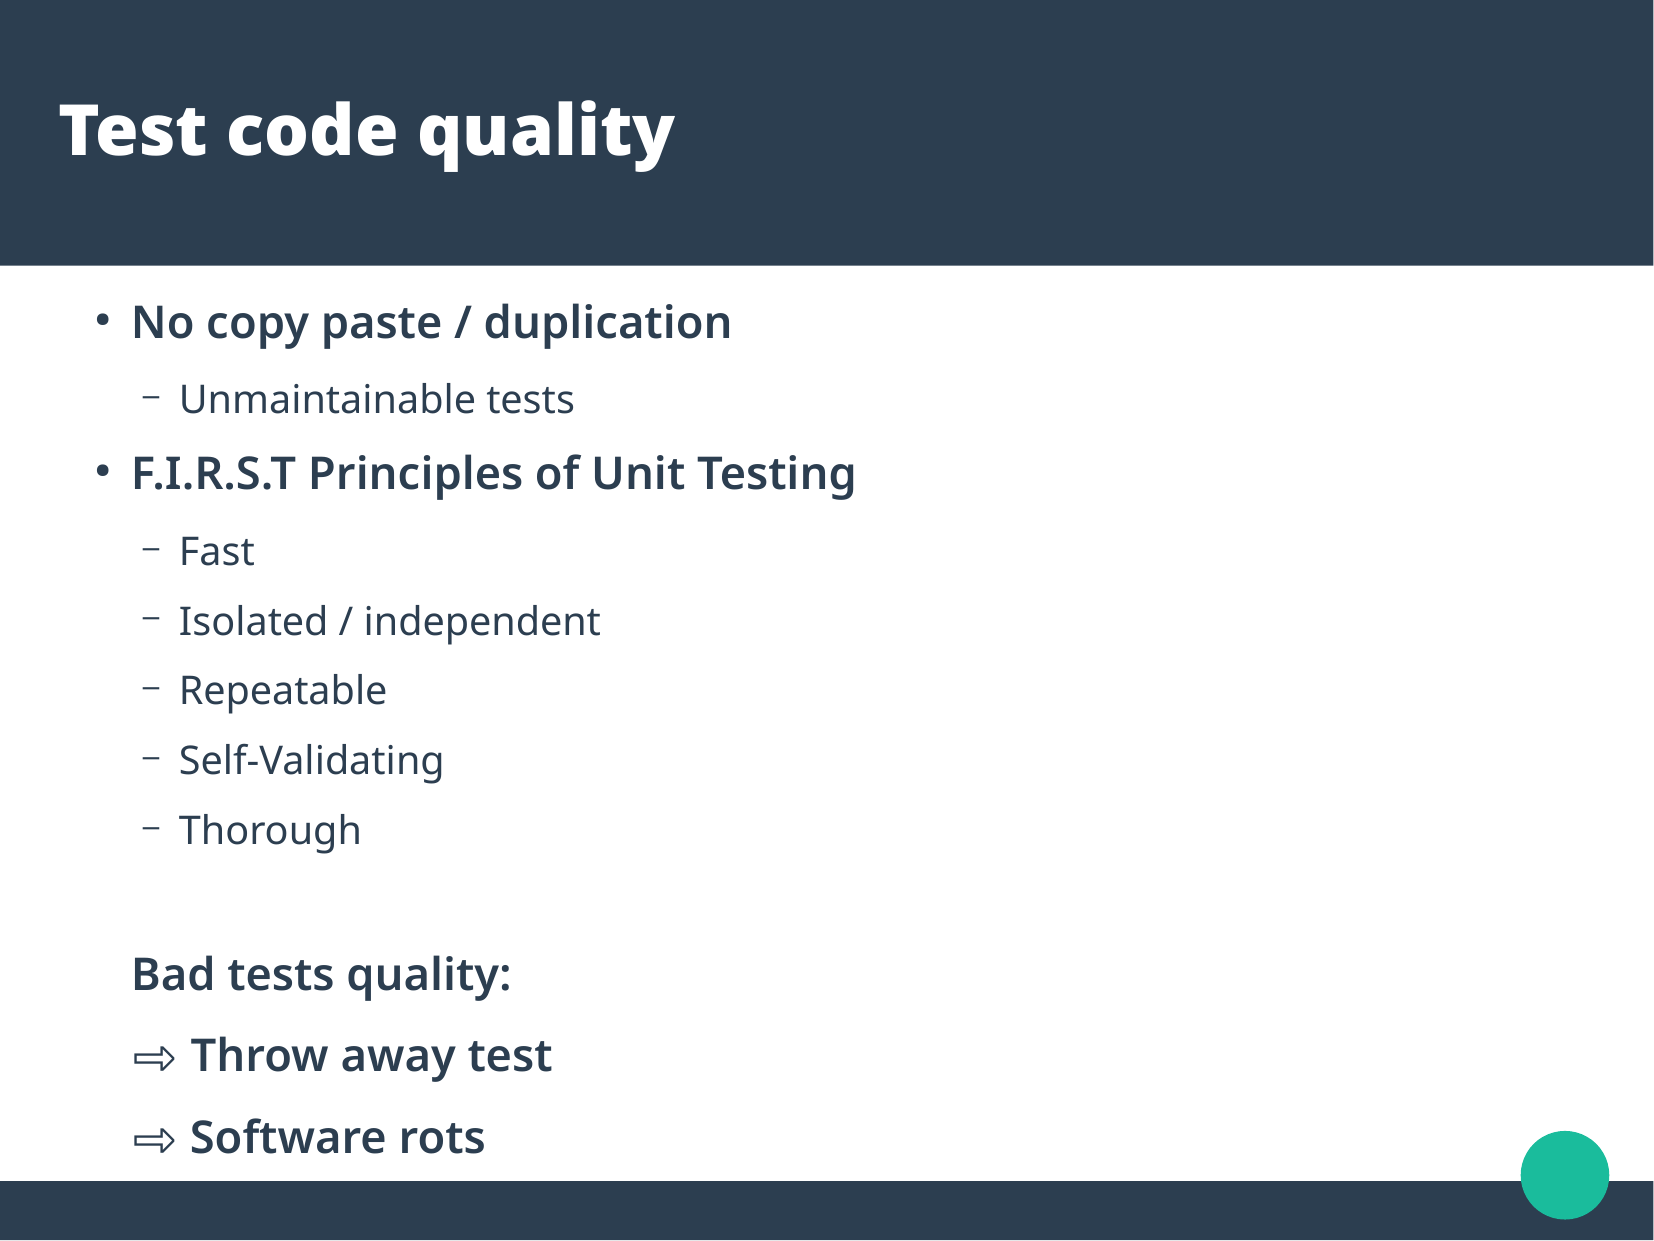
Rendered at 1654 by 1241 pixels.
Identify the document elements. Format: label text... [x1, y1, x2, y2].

title Test code quality [59, 49, 1595, 207]
list No copy paste / duplication Unmaintainable tests F.I.R.S.T Principles of Unit Testing Fast Isolated / independent Repeatable Self-Validating Thorough Bad tests quality: ⇨ Throw away test ⇨ Software rots [82, 290, 1571, 1171]
